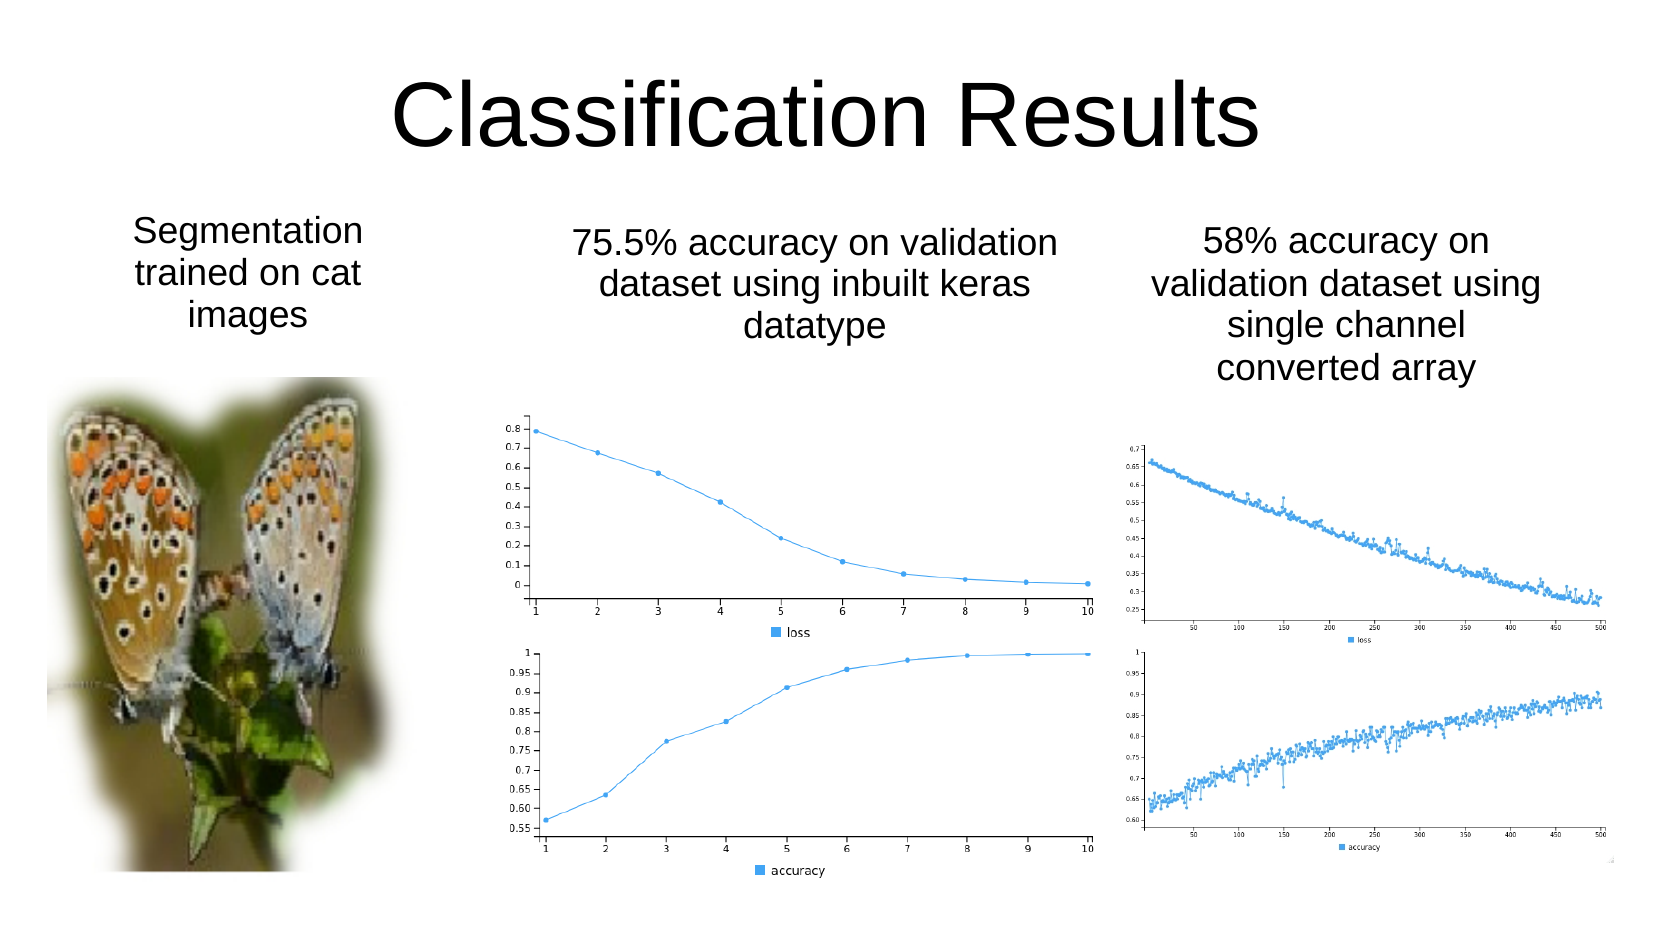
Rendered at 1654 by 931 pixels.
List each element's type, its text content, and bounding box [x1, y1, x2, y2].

picture [1110, 437, 1614, 863]
title Classification Results [82, 37, 1571, 193]
picture [47, 377, 426, 902]
text_box 58% accuracy on validation dataset using single channel converted array [1133, 212, 1560, 396]
text_box Segmentation trained on cat images [82, 201, 414, 343]
picture [481, 401, 1099, 891]
text_box 75.5% accuracy on validation dataset using inbuilt keras datatype [555, 213, 1075, 355]
